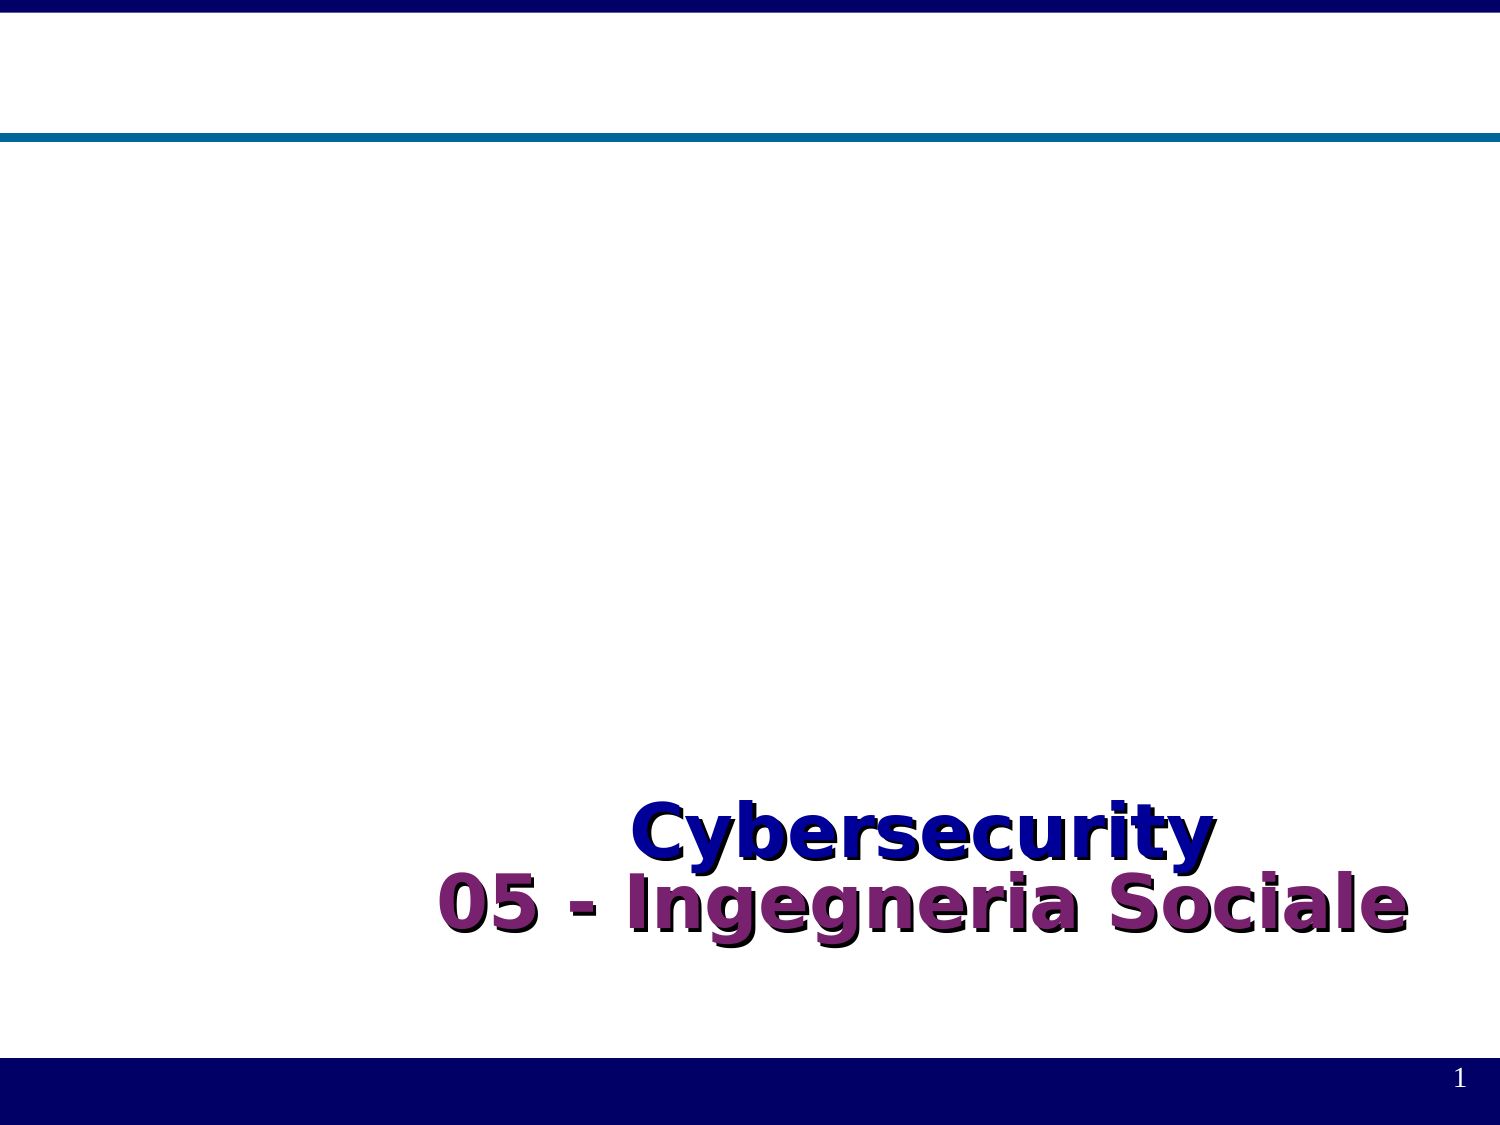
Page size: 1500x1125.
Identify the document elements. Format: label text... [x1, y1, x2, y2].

text_box Cybersecurity 05 - Ingegneria Sociale [360, 792, 1486, 1070]
